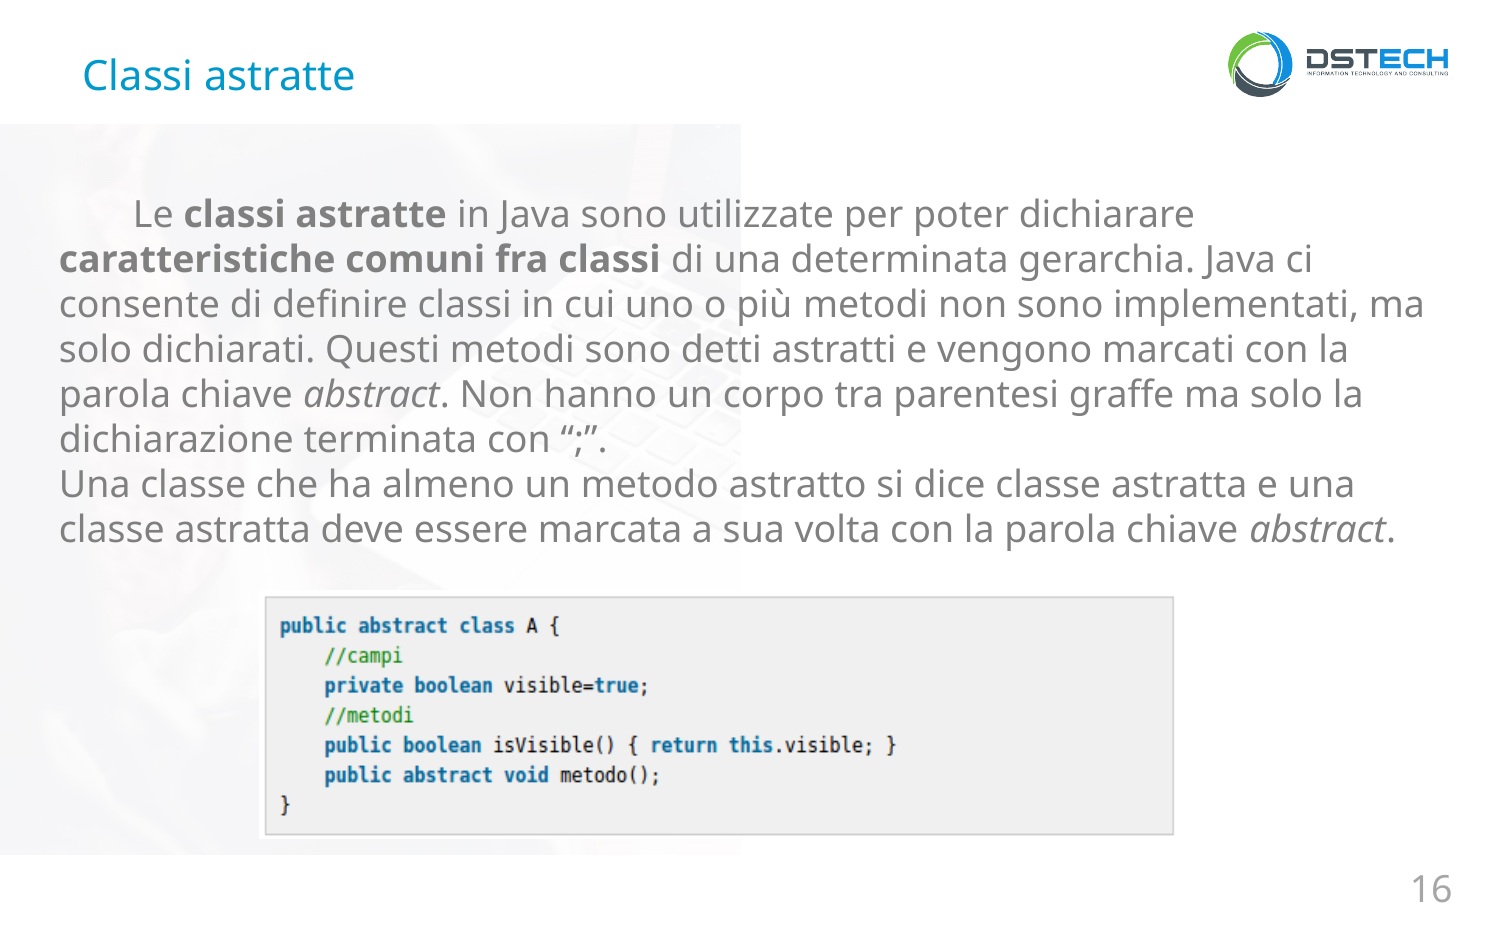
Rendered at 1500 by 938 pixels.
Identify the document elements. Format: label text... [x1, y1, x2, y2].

picture [1228, 31, 1448, 97]
picture [0, 124, 741, 855]
text_box [741, 124, 1497, 869]
text_box Le classi astratte in Java sono utilizzate per poter dichiarare caratteristiche comuni fra classi di una determinata gerarchia. Java ci consente di definire classi in cui uno o più metodi non sono implementati, ma solo dichiarati. Questi metodi sono detti astratti e vengono marcati con la parola chiave abstract. Non hanno un corpo tra parentesi graffe ma solo la dichiarazione terminata con “;”. Una classe che ha almeno un metodo astratto si dice classe astratta e una classe astratta deve essere marcata a sua volta con la parola chiave abstract. [59, 145, 1453, 871]
text_box Classi astratte [67, 41, 1034, 107]
picture [259, 590, 1182, 839]
text_box 16 [1381, 864, 1460, 910]
